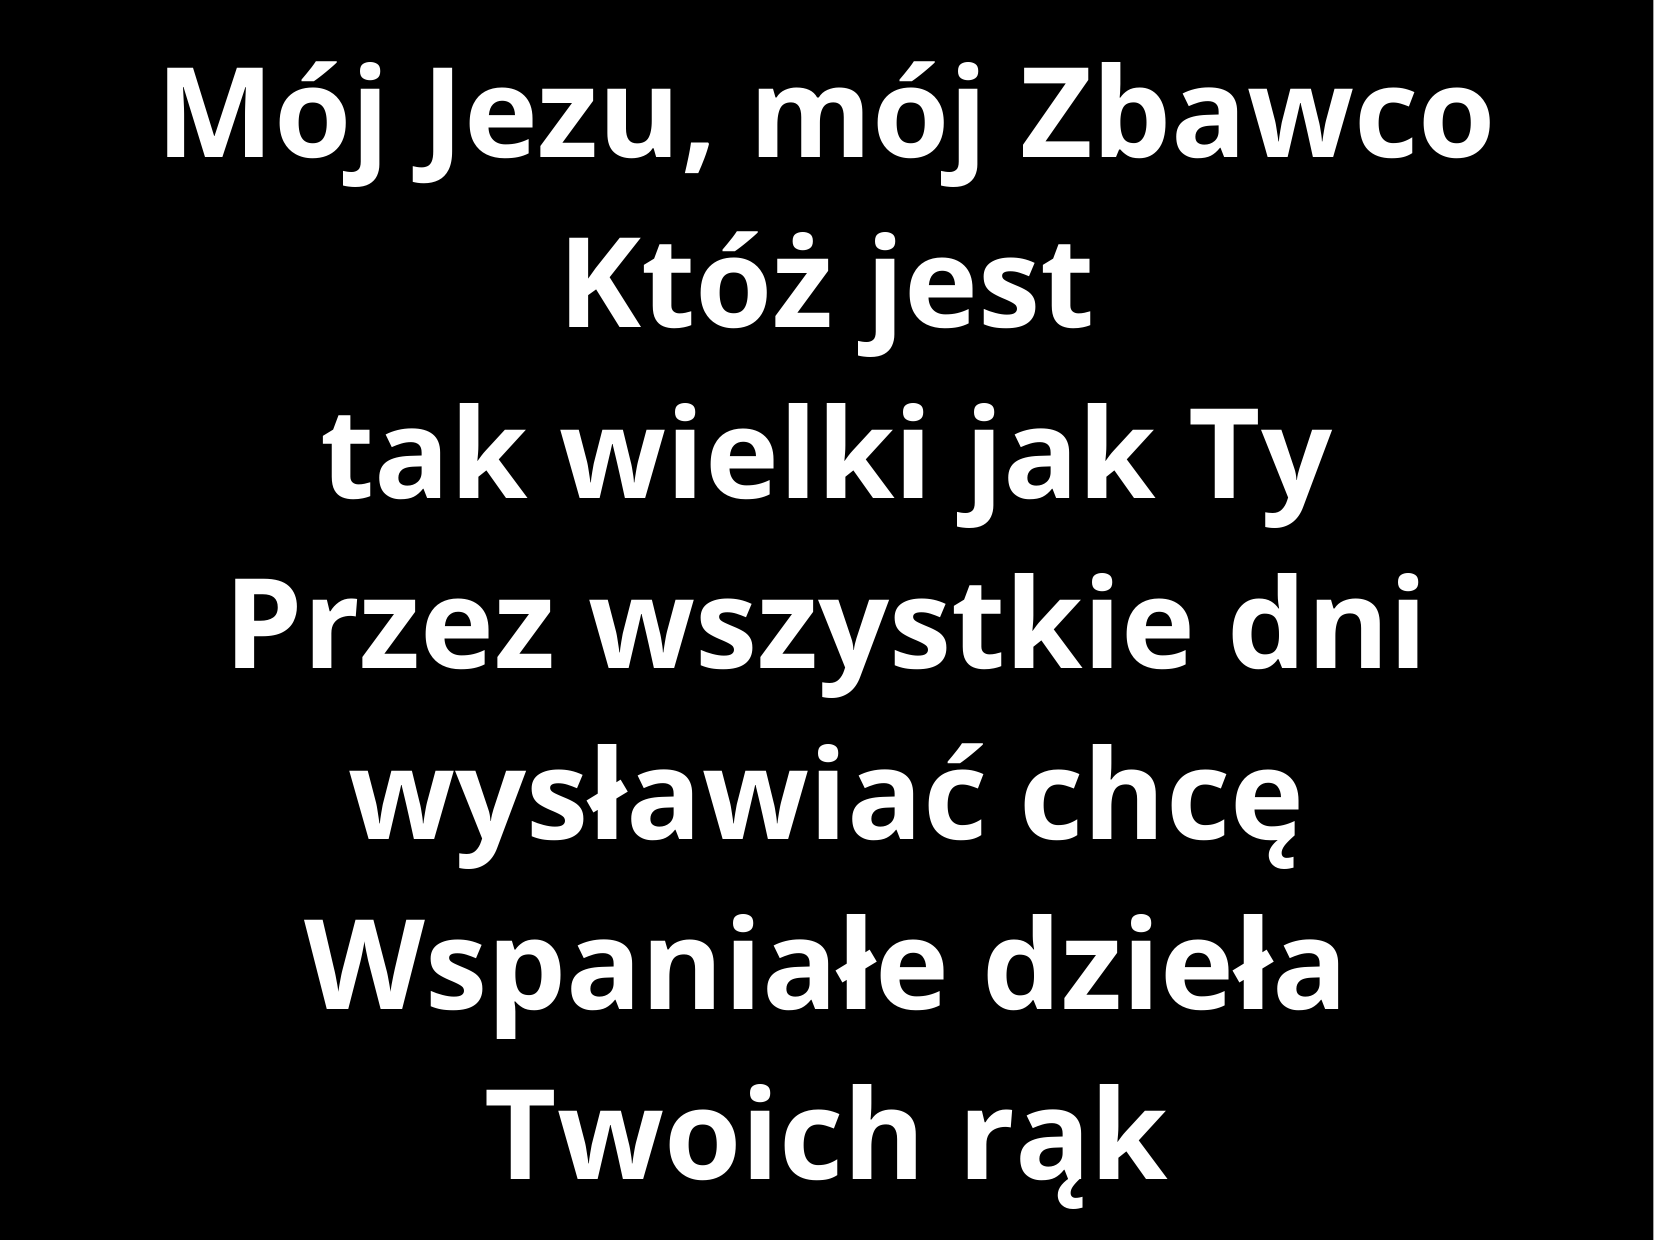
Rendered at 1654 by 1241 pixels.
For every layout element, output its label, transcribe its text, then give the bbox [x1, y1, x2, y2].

subtitle Mój Jezu, mój Zbawco Któż jest tak wielki jak Ty Przez wszystkie dni wysławiać chcę Wspaniałe dzieła Twoich rąk [0, 0, 1654, 1241]
